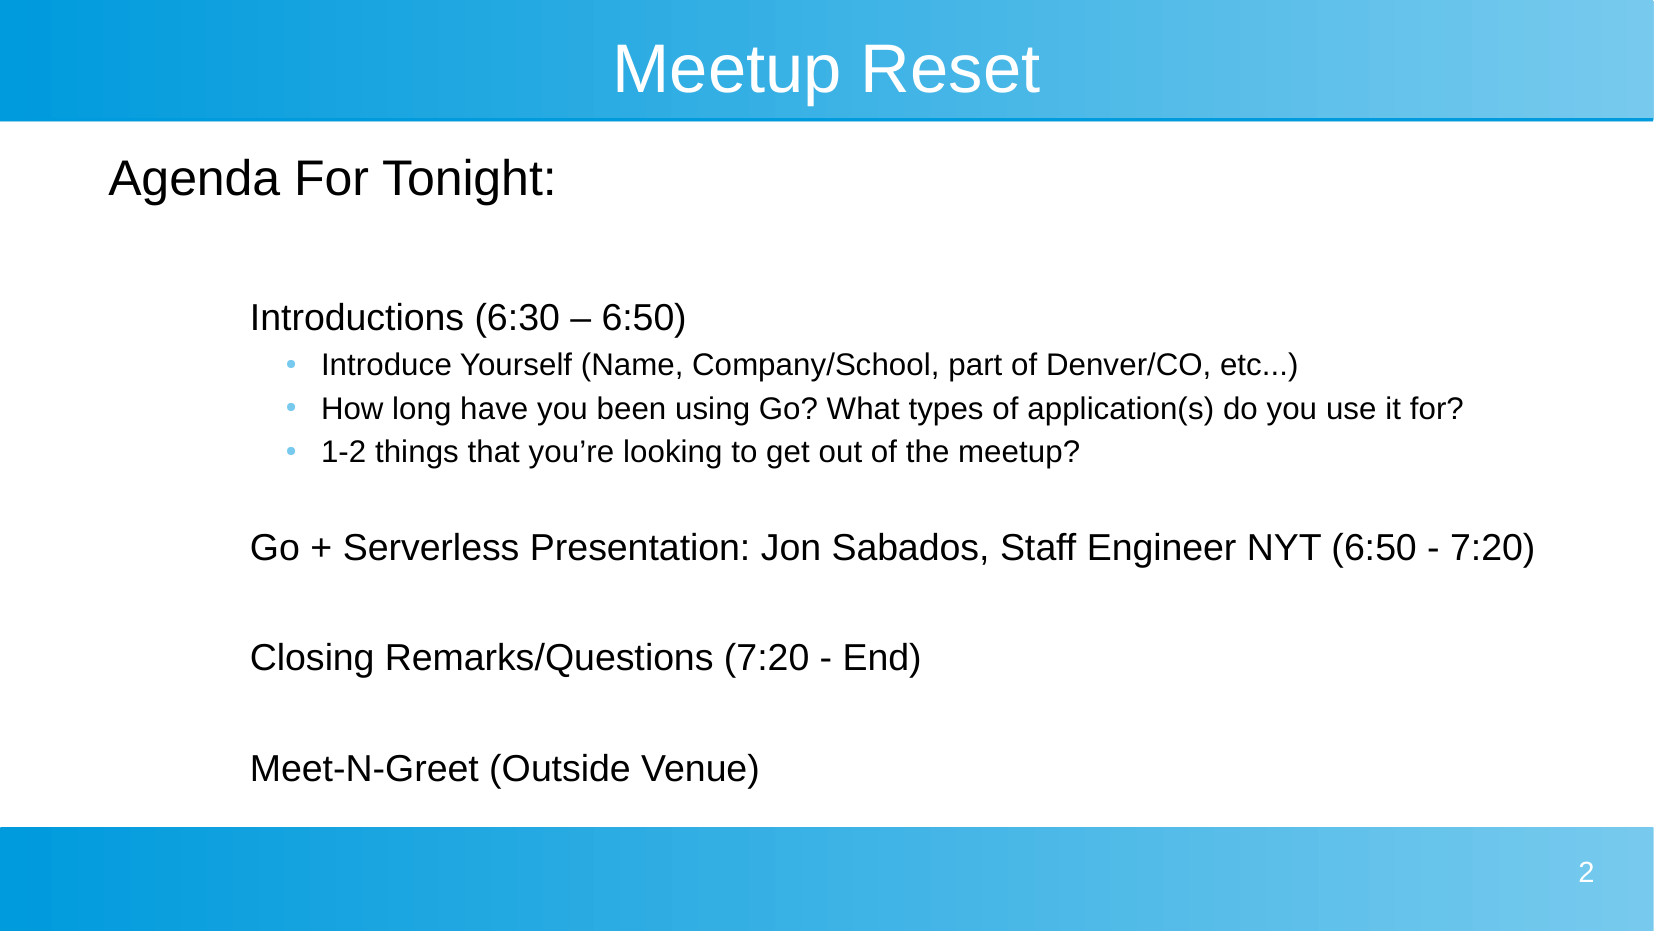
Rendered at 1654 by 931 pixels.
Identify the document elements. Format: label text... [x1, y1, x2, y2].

title Meetup Reset [59, 29, 1595, 108]
list Agenda For Tonight: Introductions (6:30 – 6:50) Introduce Yourself (Name, Company/School, part of Denver/CO, etc...) How long have you been using Go? What types of application(s) do you use it for? 1-2 things that you’re looking to get out of the meetup? Go + Serverless Presentation: Jon Sabados, Staff Engineer NYT (6:50 - 7:20) Closing Remarks/Questions (7:20 - End) Meet-N-Greet (Outside Venue) [37, 150, 1573, 741]
